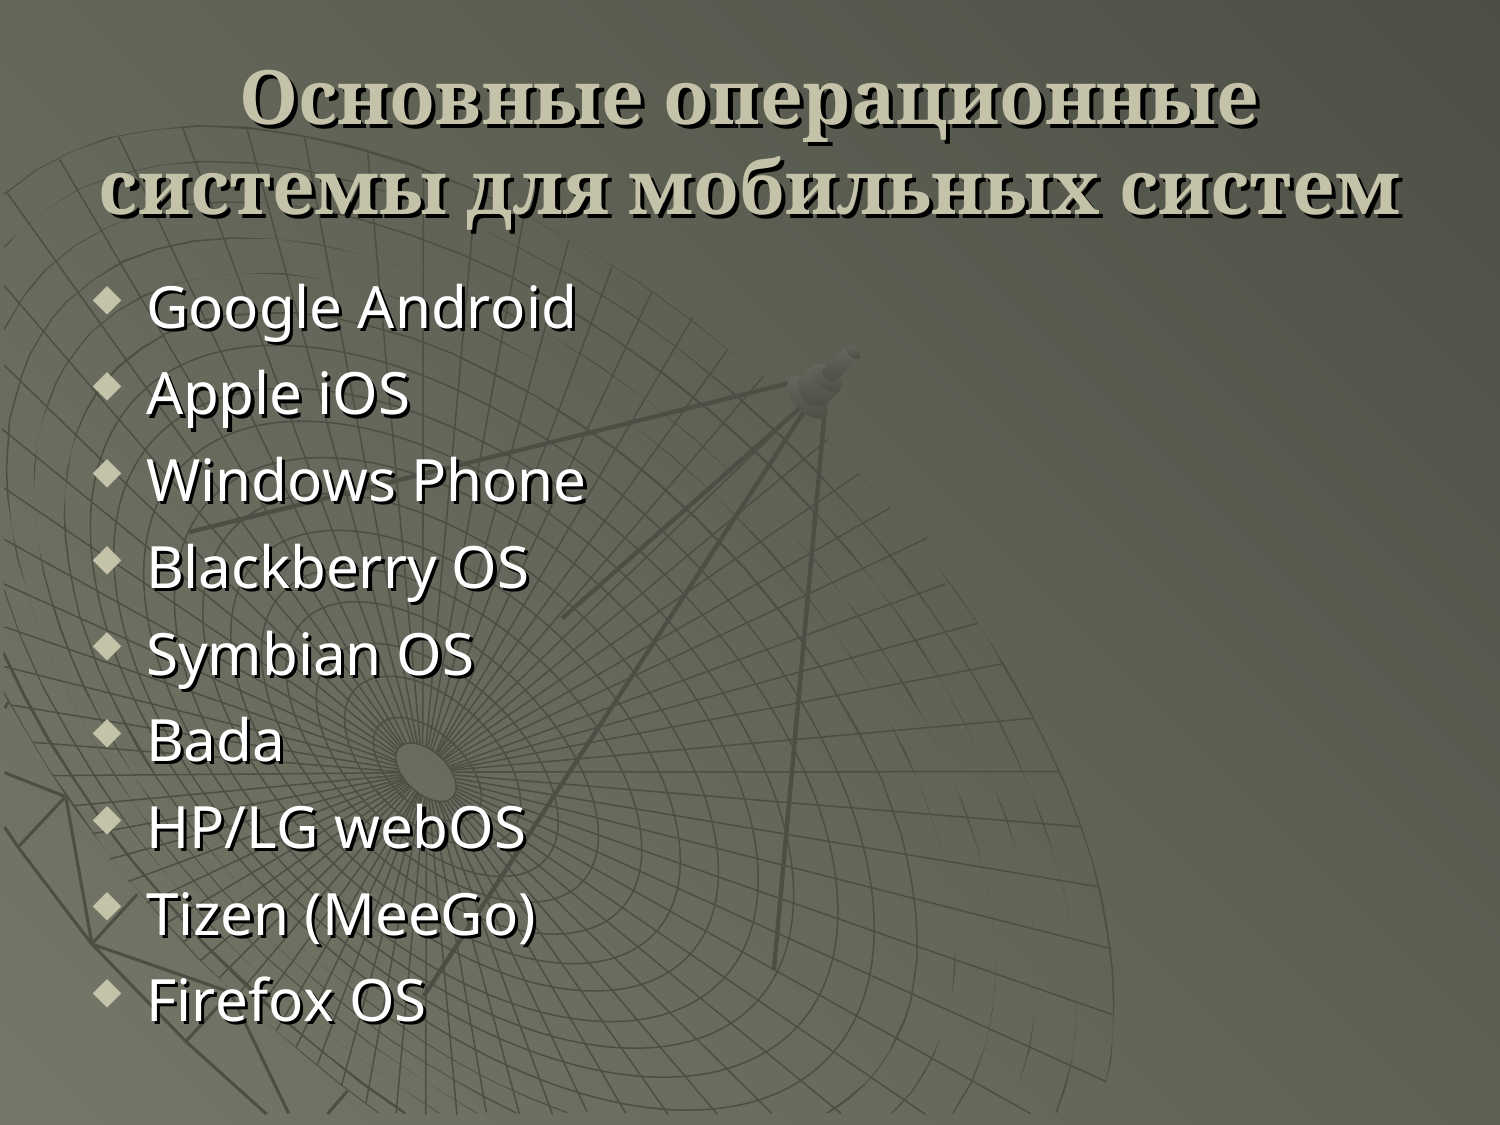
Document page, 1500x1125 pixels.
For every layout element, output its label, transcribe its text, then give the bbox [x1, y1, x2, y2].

list Google Android Apple iOS Windows Phone Blackberry OS Symbian OS Bada HP/LG webOS Tizen (MeeGo) Firefox OS [75, 262, 1426, 1006]
title Основные операционные системы для мобильных систем [75, 21, 1426, 257]
